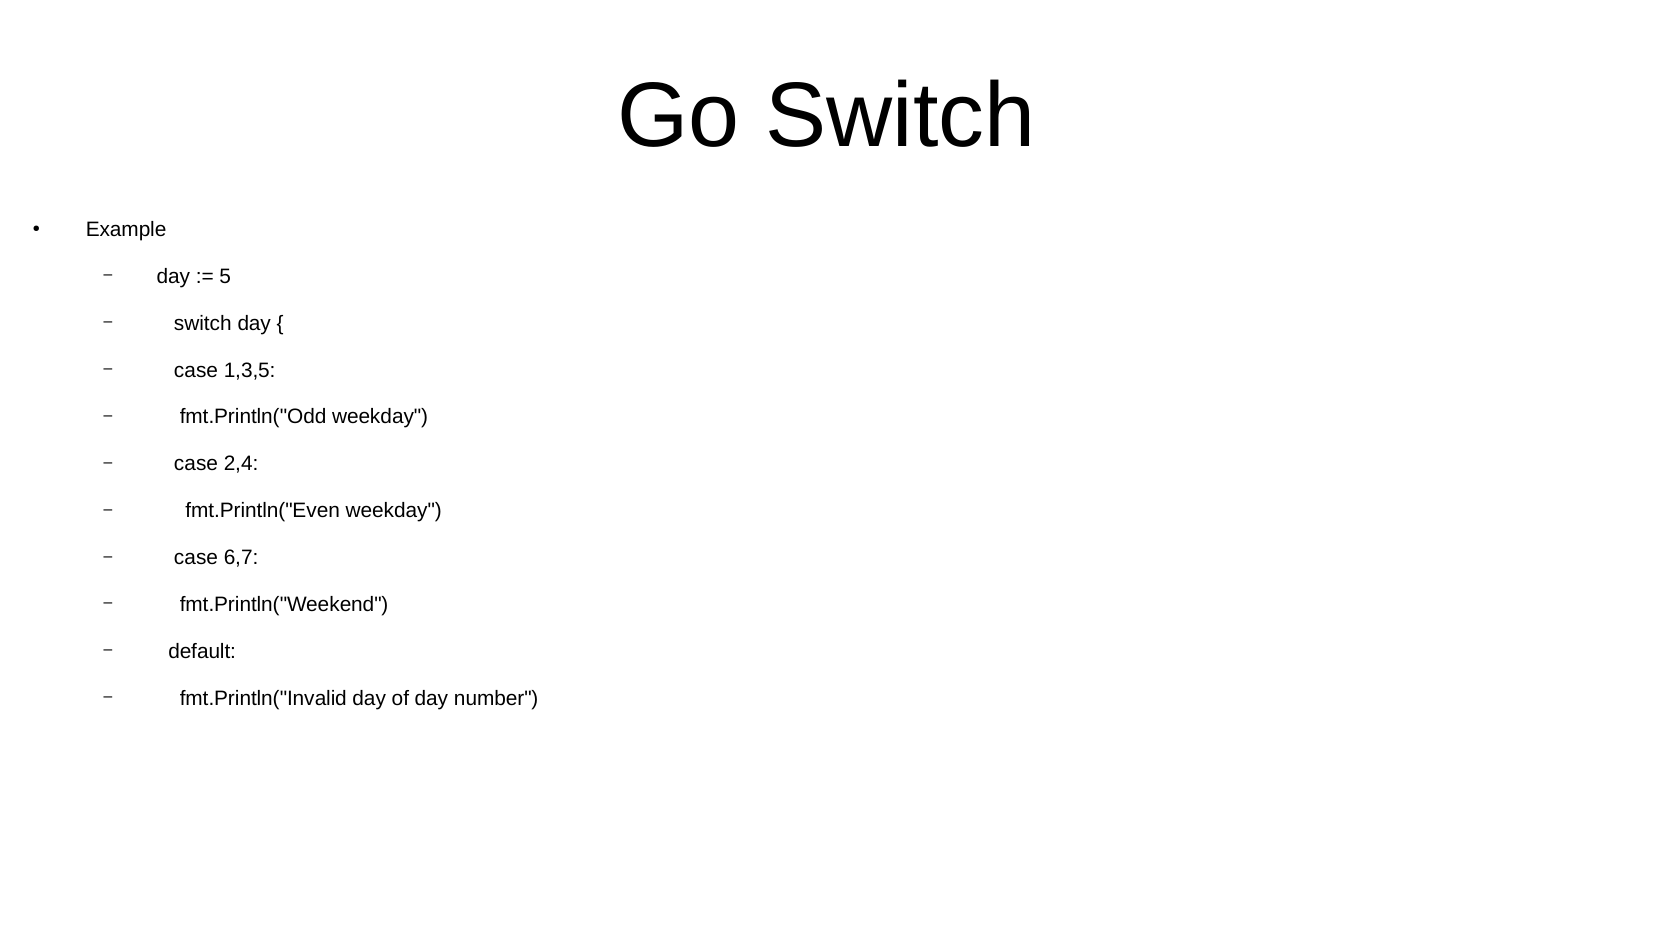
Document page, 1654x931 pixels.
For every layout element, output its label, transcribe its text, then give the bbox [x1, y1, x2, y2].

list Example day := 5 switch day { case 1,3,5: fmt.Println("Odd weekday") case 2,4: fmt.Println("Even weekday") case 6,7: fmt.Println("Weekend") default: fmt.Println("Invalid day of day number") [15, 217, 1571, 901]
title Go Switch [82, 37, 1571, 193]
